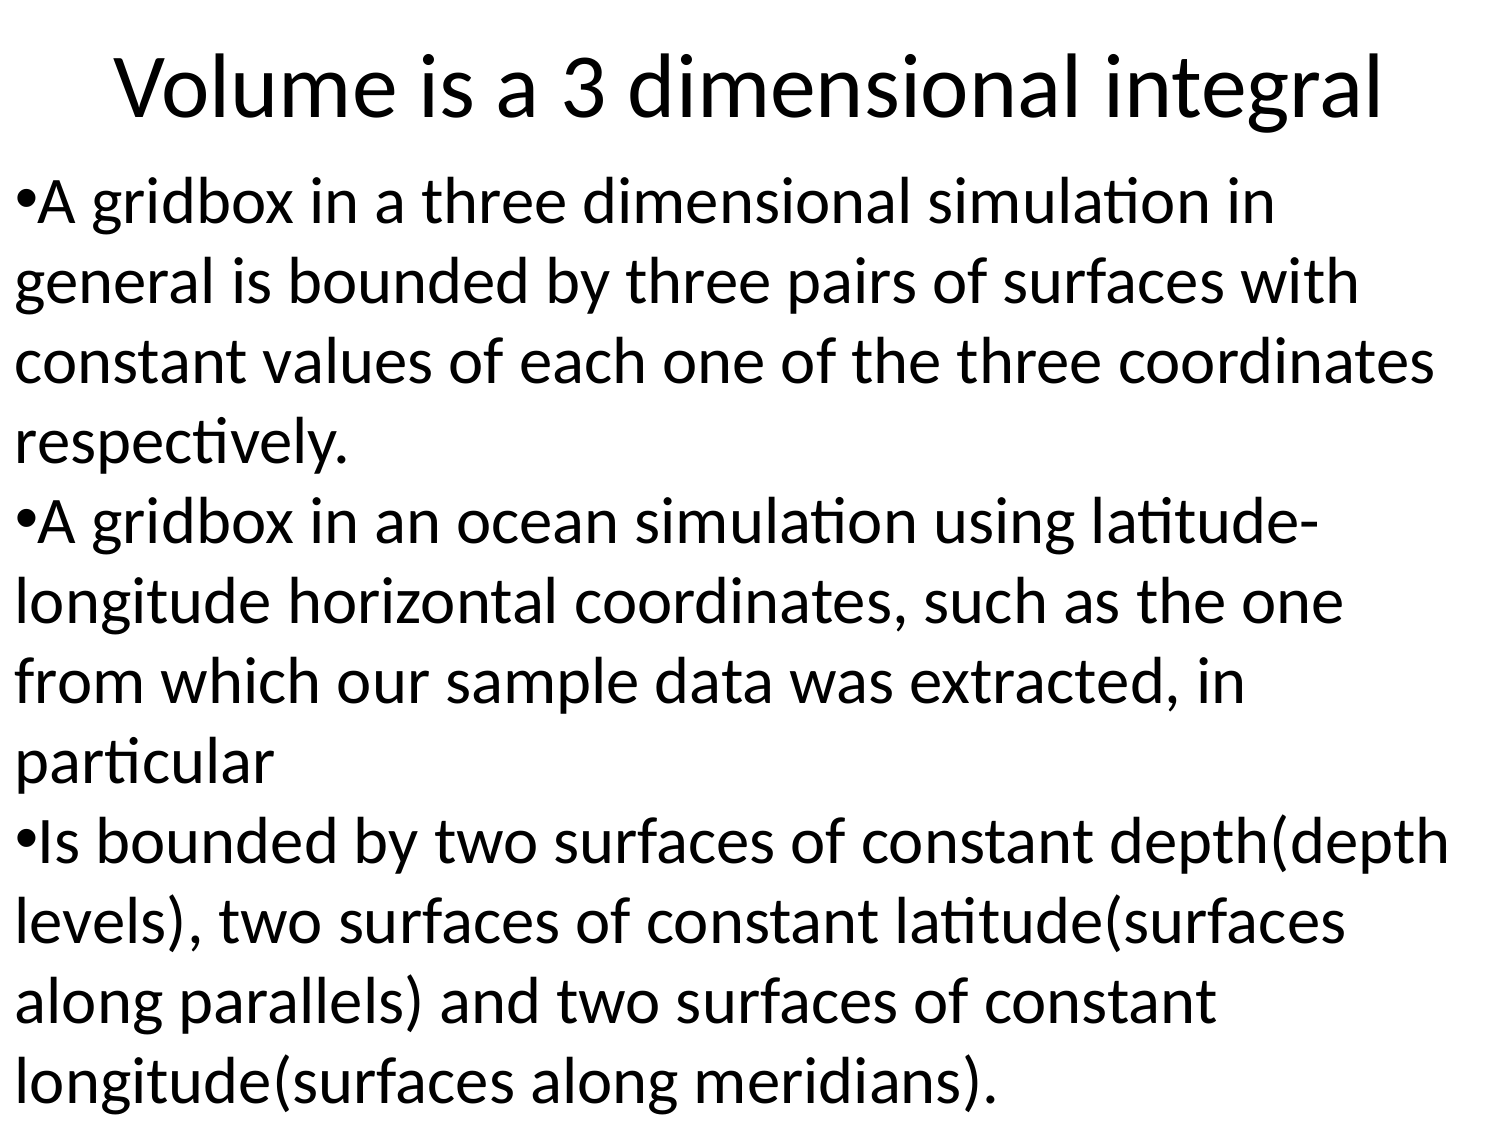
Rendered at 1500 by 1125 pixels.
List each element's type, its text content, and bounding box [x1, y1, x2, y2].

text_box Volume is a 3 dimensional integral [75, 24, 1425, 138]
text_box A gridbox in a three dimensional simulation in general is bounded by three pairs of surfaces with constant values of each one of the three coordinates respectively. A gridbox in an ocean simulation using latitude-longitude horizontal coordinates, such as the one from which our sample data was extracted, in particular Is bounded by two surfaces of constant depth(depth levels), two surfaces of constant latitude(surfaces along parallels) and two surfaces of constant longitude(surfaces along meridians). One looks like a slightly curved box. The volume of any region is equal to the integral of the constant unity(“1”) over that region. For our gridbox the volume is the integral of unity over the bounds in depth, latitude and longitude. [0, 149, 1500, 1100]
